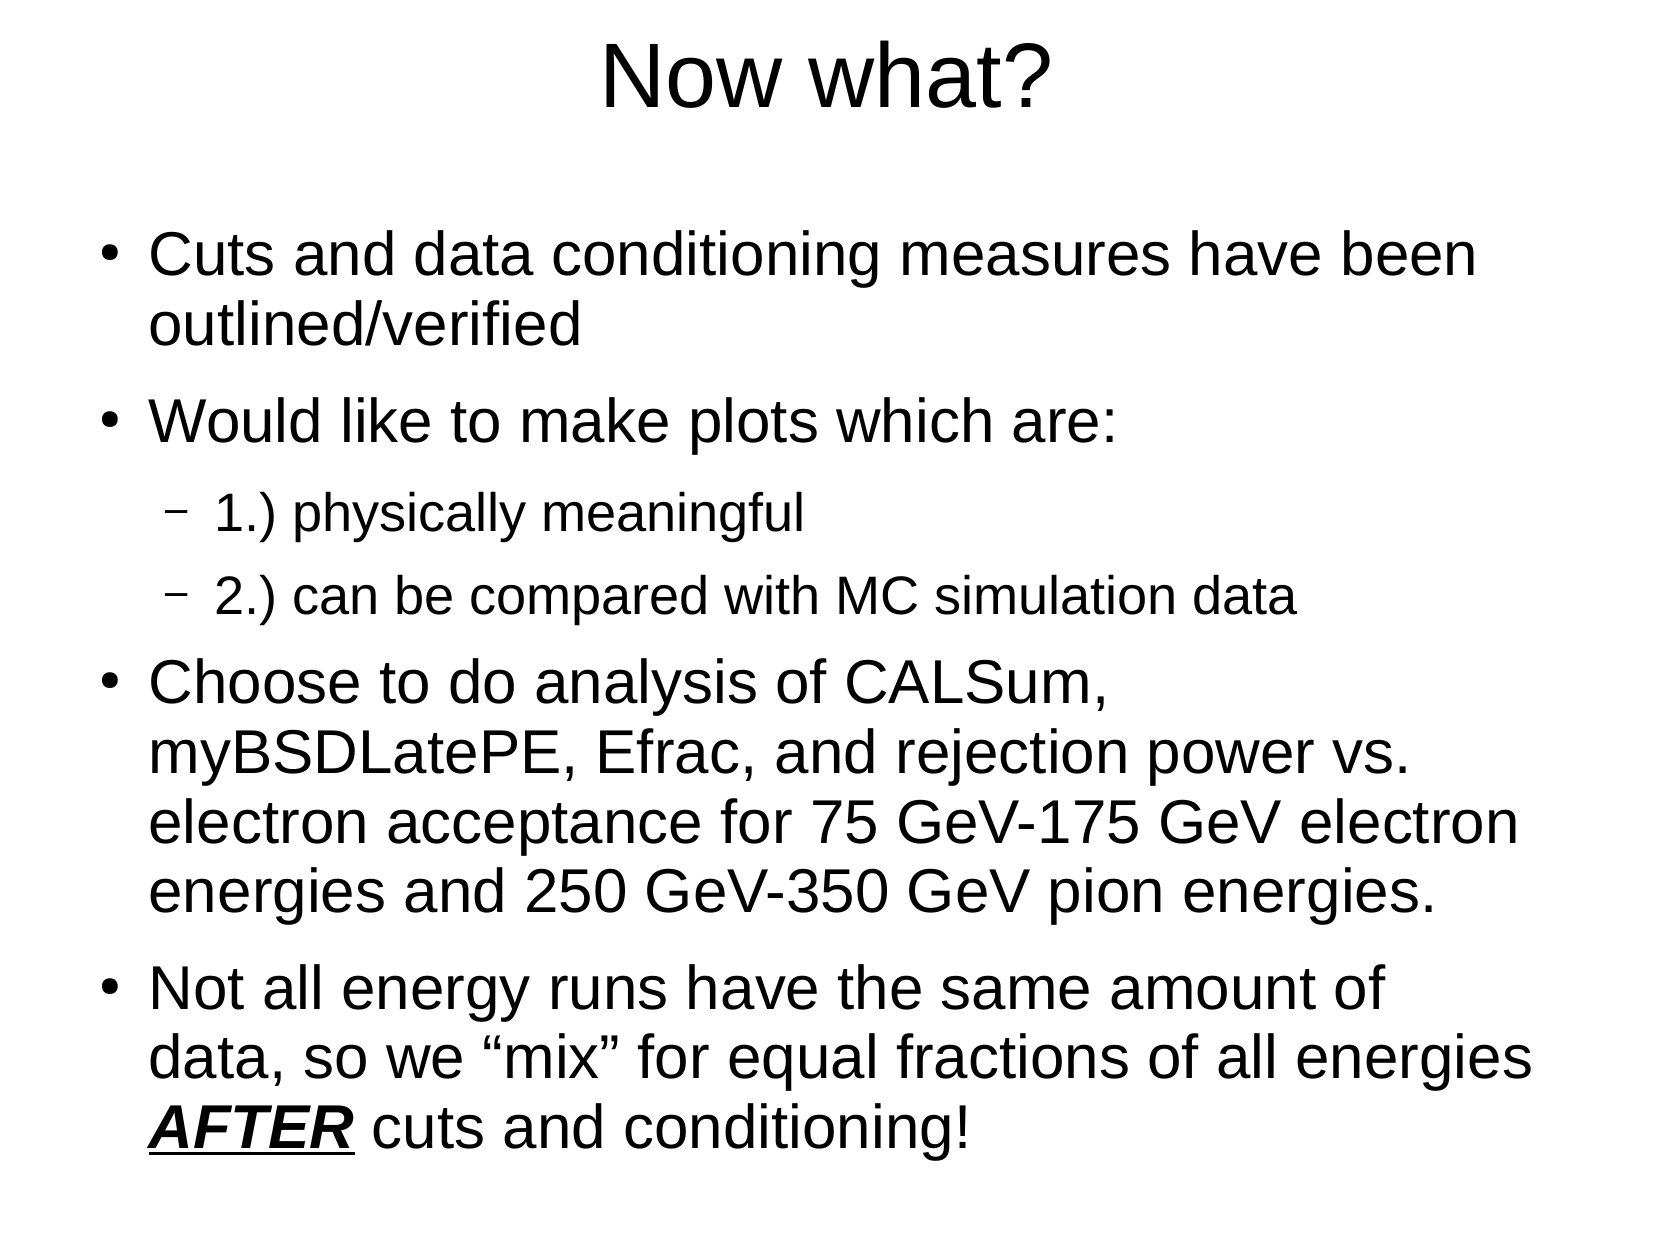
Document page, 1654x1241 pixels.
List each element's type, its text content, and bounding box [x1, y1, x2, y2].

list Cuts and data conditioning measures have been outlined/verified Would like to make plots which are: 1.) physically meaningful 2.) can be compared with MC simulation data Choose to do analysis of CALSum, myBSDLatePE, Efrac, and rejection power vs. electron acceptance for 75 GeV-175 GeV electron energies and 250 GeV-350 GeV pion energies. Not all energy runs have the same amount of data, so we “mix” for equal fractions of all energies AFTER cuts and conditioning! [82, 219, 1538, 1216]
title Now what? [82, 0, 1571, 180]
